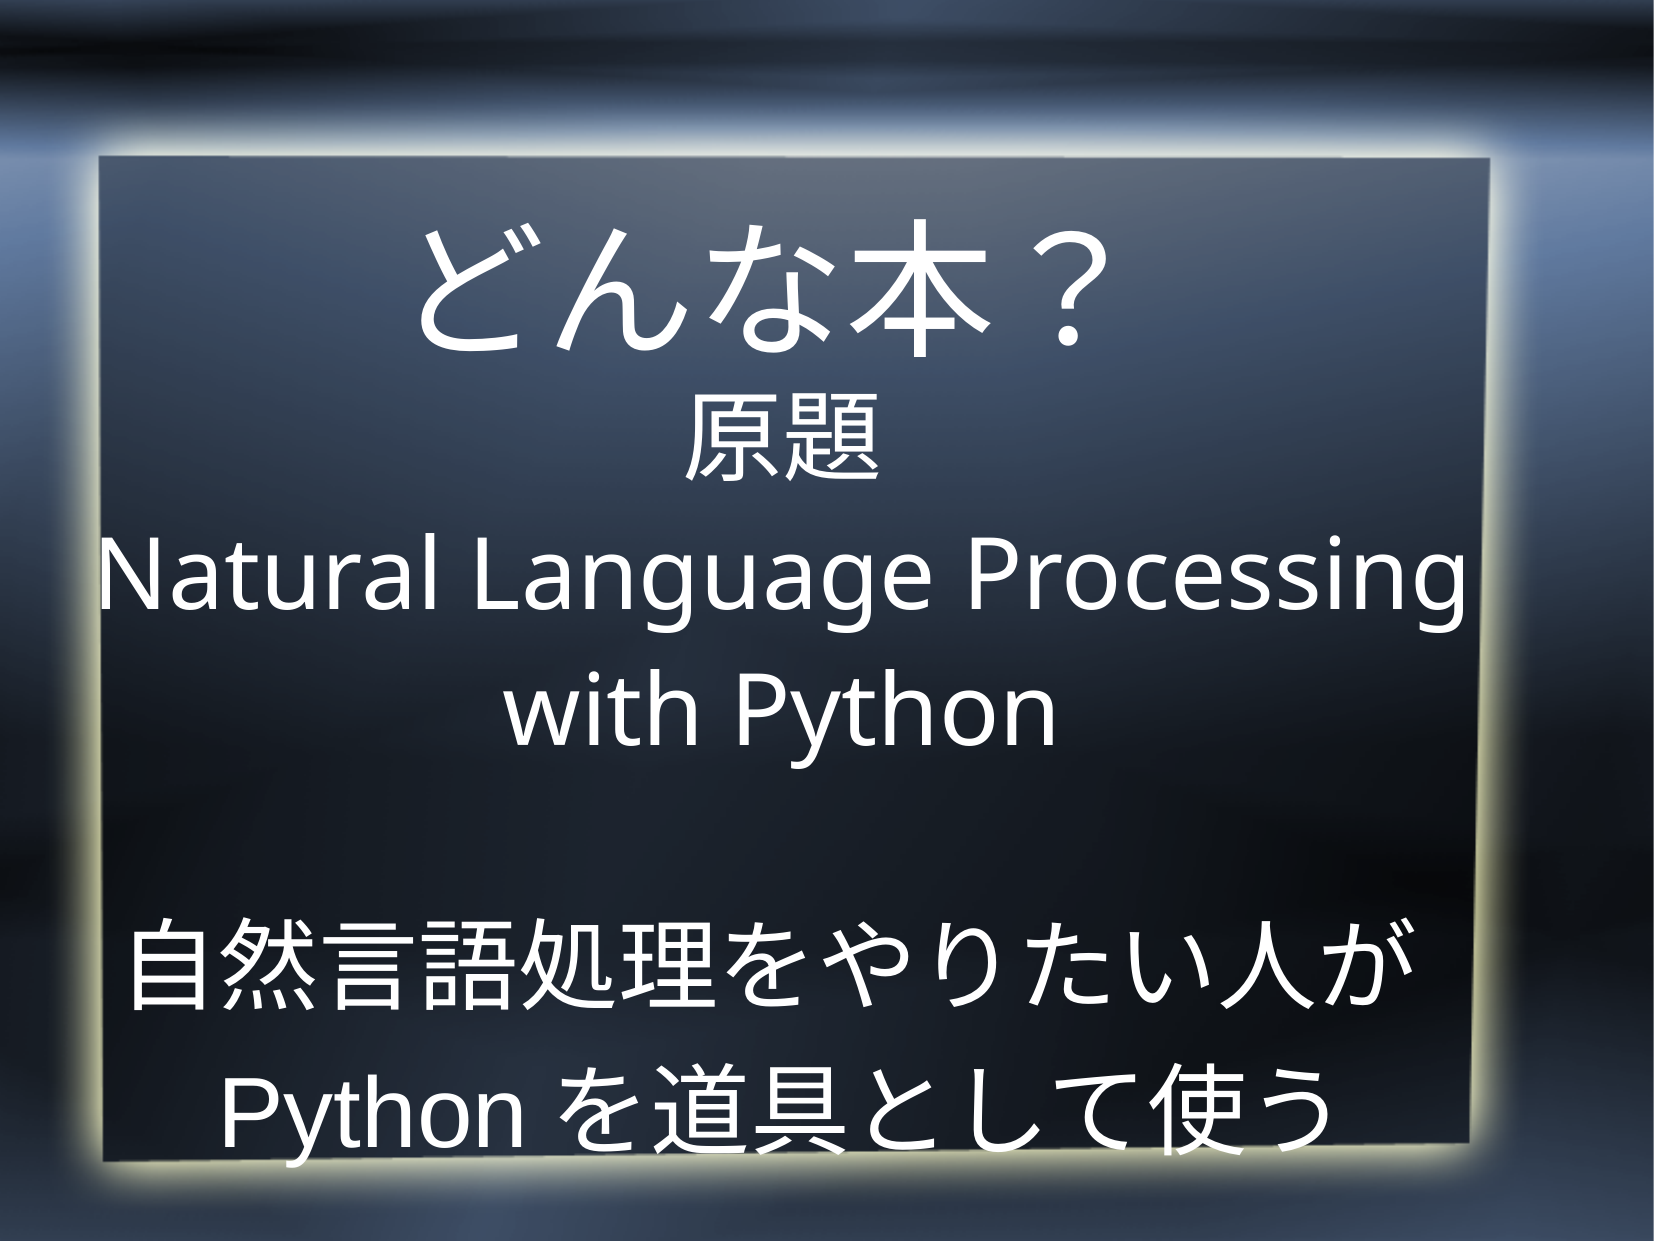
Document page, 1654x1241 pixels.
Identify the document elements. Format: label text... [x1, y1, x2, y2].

subtitle 原題 Natural Language Processing with Python 自然言語処理をやりたい人がPythonを道具として使う [88, 408, 1477, 1125]
title どんな本？ [124, 184, 1418, 377]
picture [0, 0, 1654, 1241]
